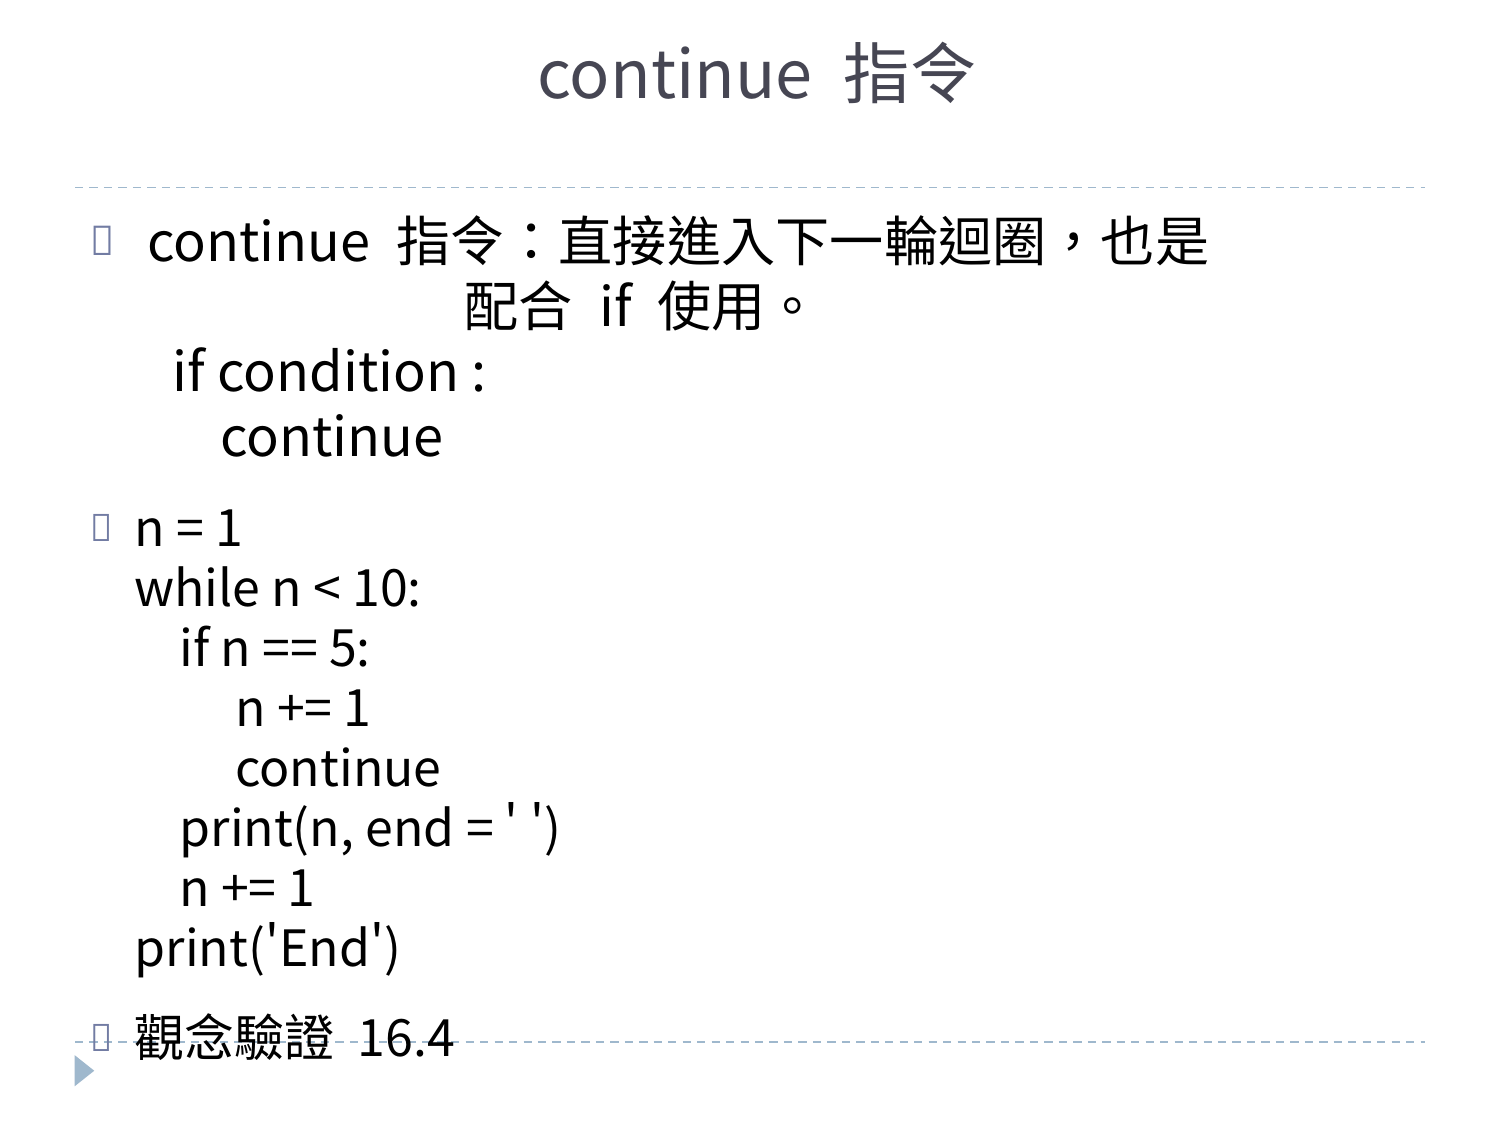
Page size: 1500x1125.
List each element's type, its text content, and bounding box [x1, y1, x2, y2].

title continue 指令 [75, 24, 1425, 188]
list continue 指令：直接進入下一輪迴圈，也是 配合 if 使用。 if condition : continue n = 1 while n < 10: if n == 5: n += 1 continue print(n, end = ' ') n += 1 print('End') 觀念驗證 16.4 [75, 200, 1425, 1047]
